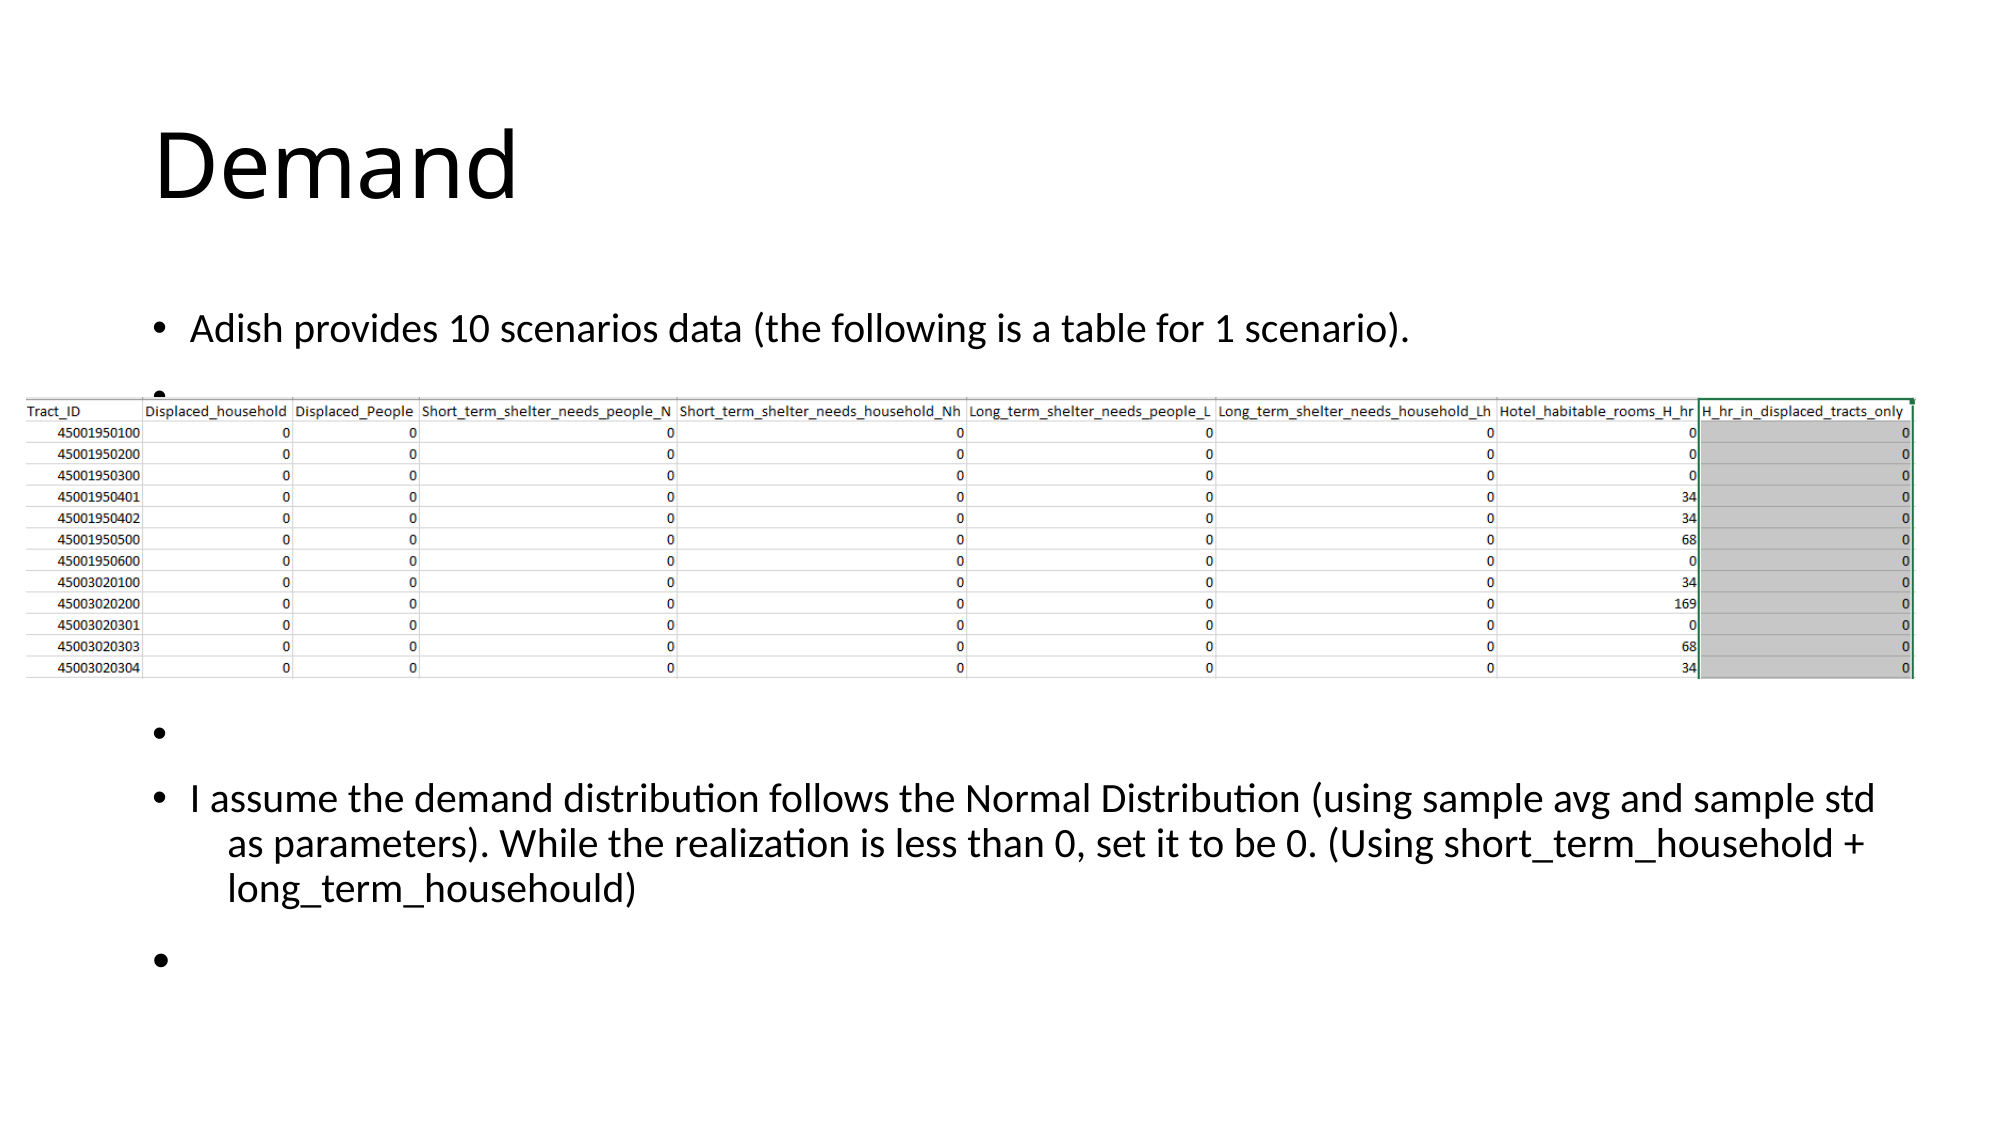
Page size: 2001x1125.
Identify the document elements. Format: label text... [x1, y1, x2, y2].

picture [26, 397, 1916, 679]
list Adish provides 10 scenarios data (the following is a table for 1 scenario). I assume the demand distribution follows the Normal Distribution (using sample avg and sample std as parameters). While the realization is less than 0, set it to be 0. (Using short_term_household + long_term_househould) [137, 299, 1894, 397]
title Demand [137, 59, 1863, 278]
list Adish provides 10 scenarios data (the following is a table for 1 scenario). I assume the demand distribution follows the Normal Distribution (using sample avg and sample std as parameters). While the realization is less than 0, set it to be 0. (Using short_term_household + long_term_househould) [137, 679, 1894, 1014]
